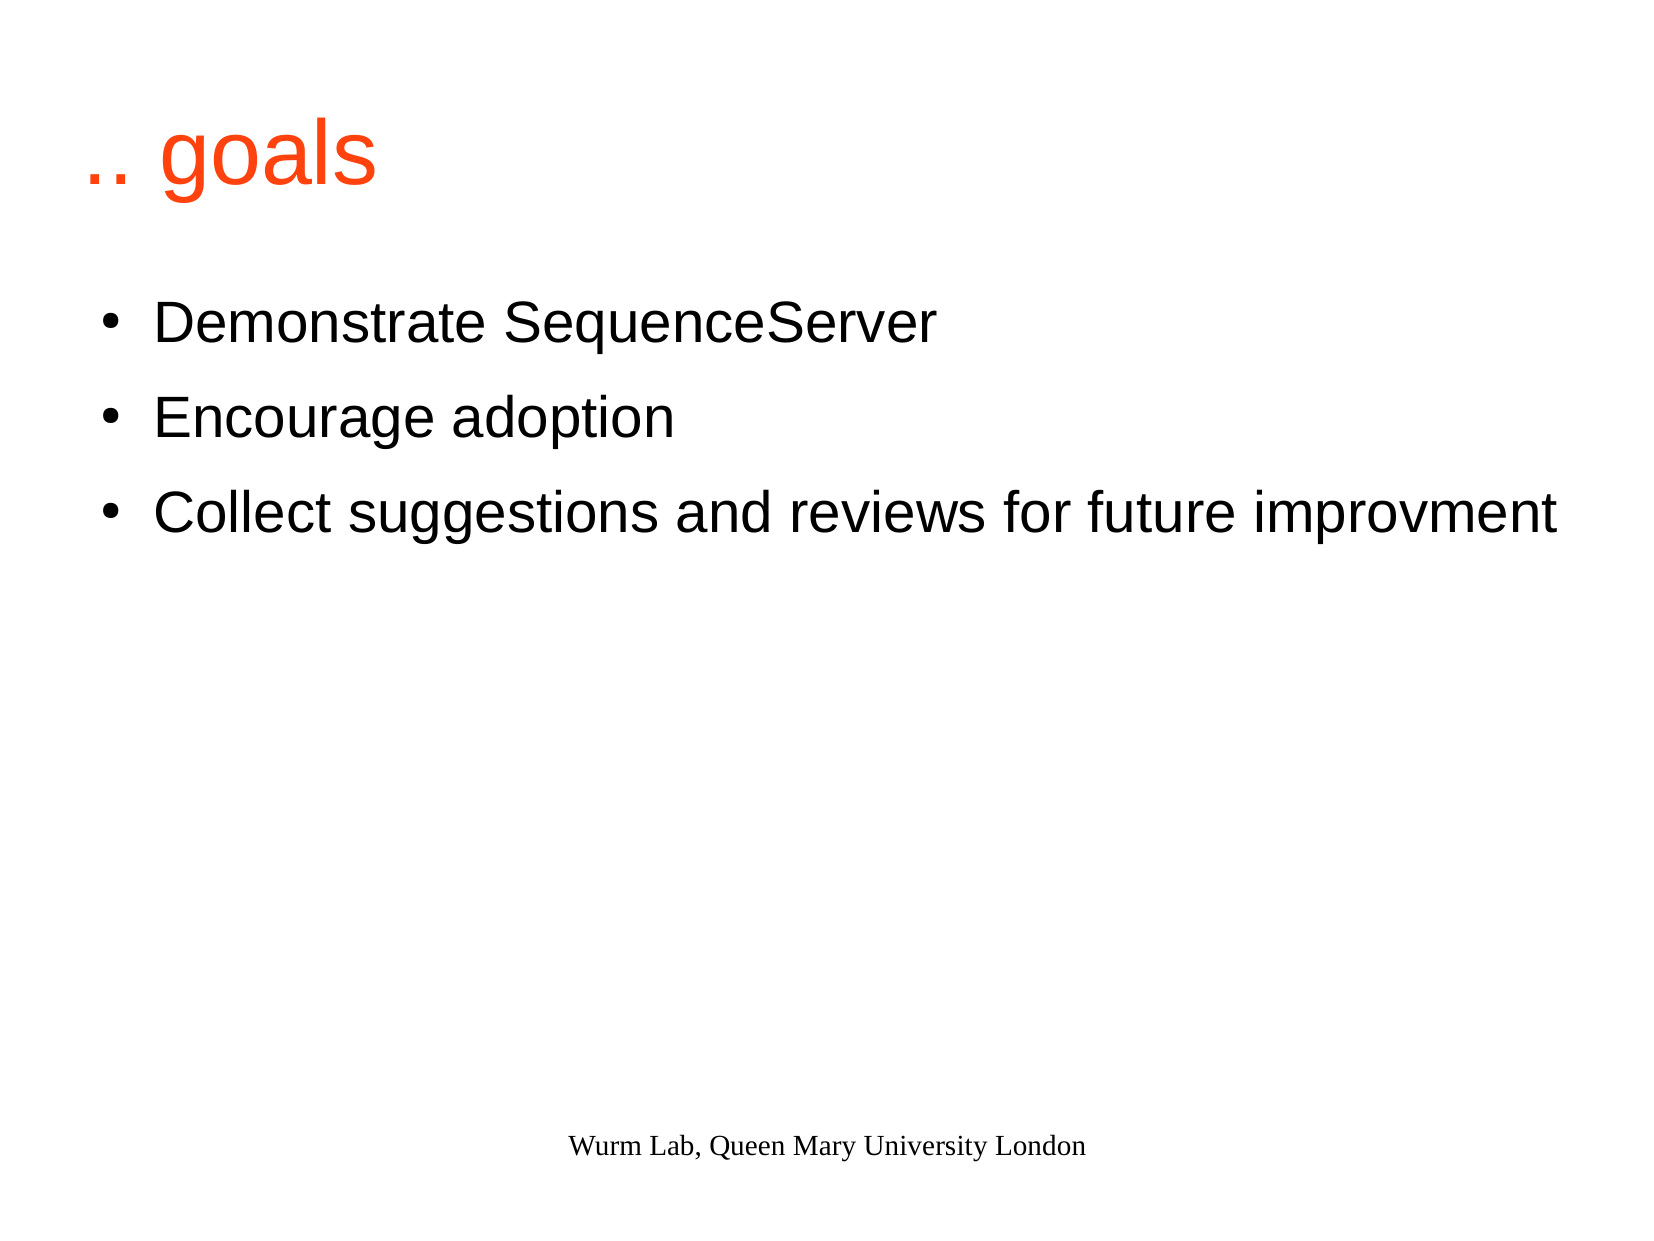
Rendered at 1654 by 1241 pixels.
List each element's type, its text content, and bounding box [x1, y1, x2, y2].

list Demonstrate SequenceServer Encourage adoption Collect suggestions and reviews for future improvment [82, 290, 1571, 1010]
title .. goals [82, 49, 1571, 257]
